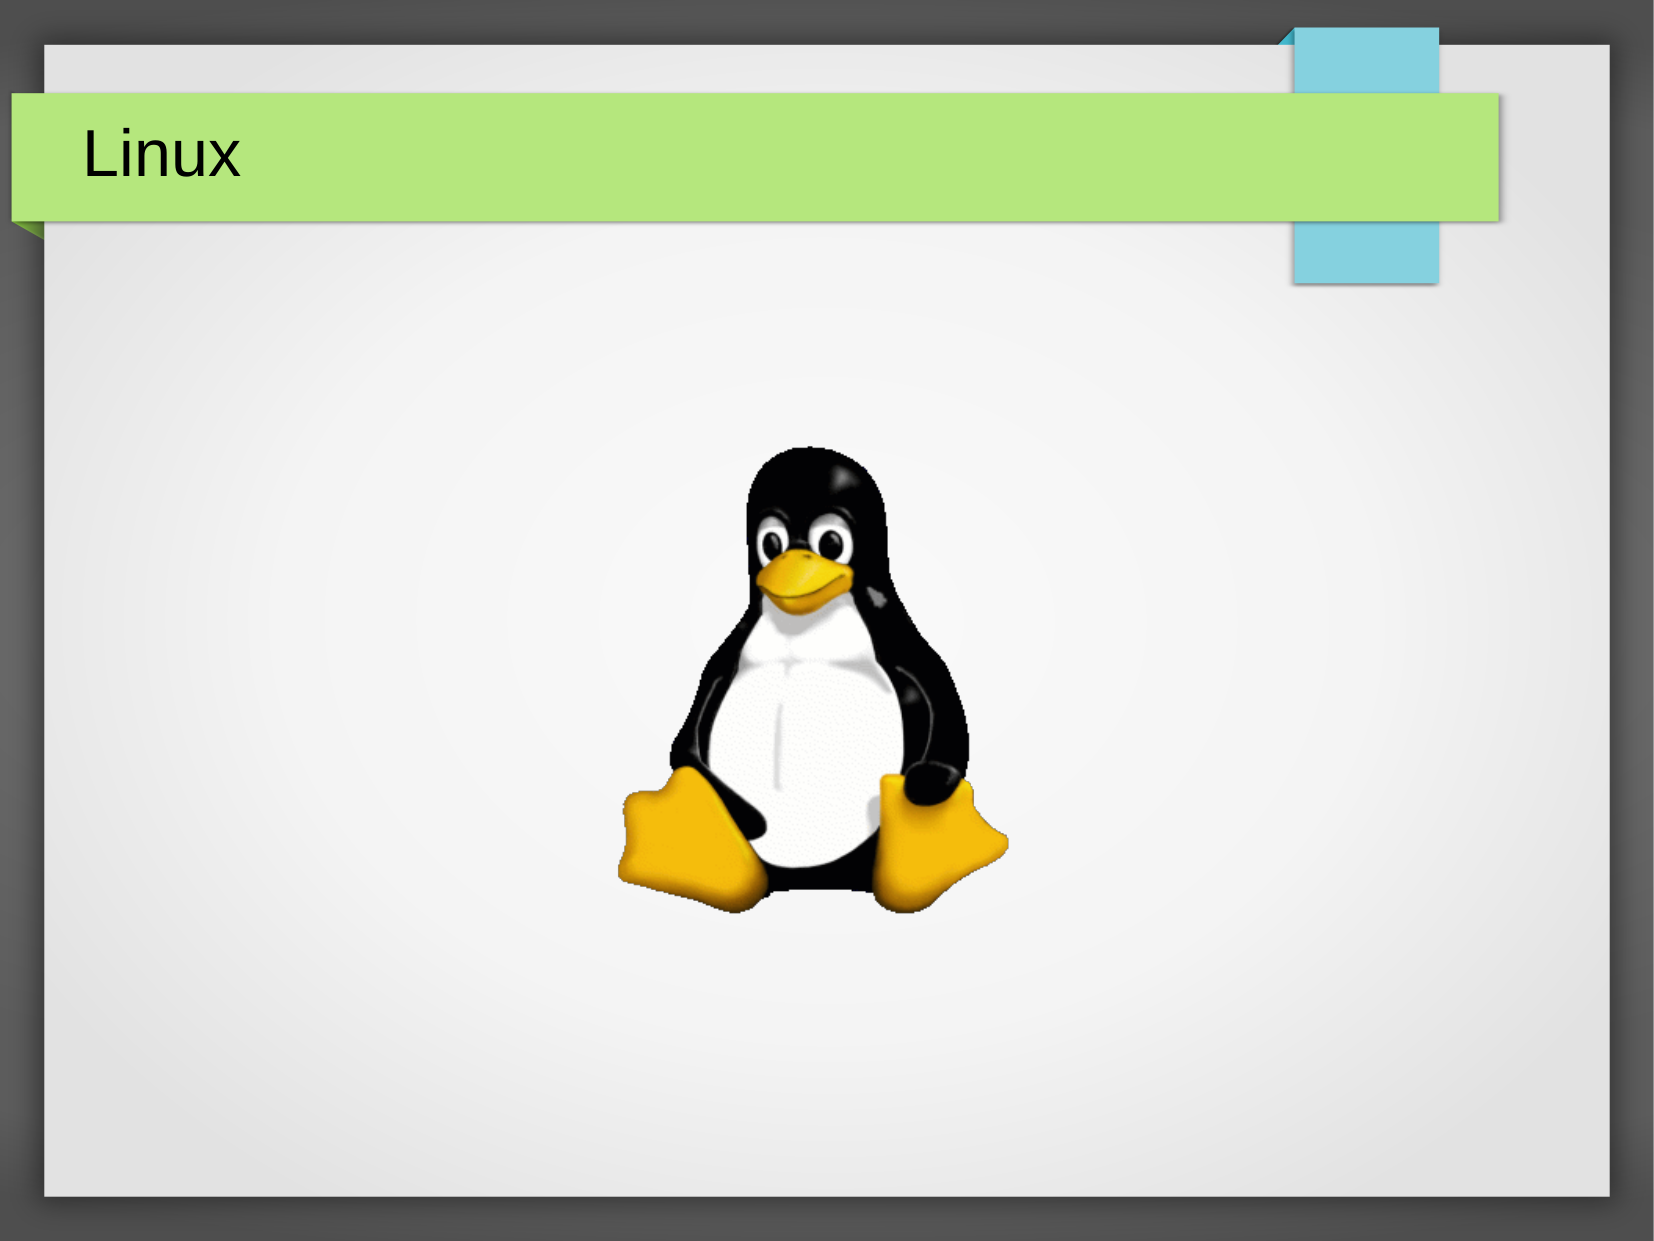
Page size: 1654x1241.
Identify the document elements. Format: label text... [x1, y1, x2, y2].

picture [0, 0, 1654, 1241]
title Linux [82, 94, 1264, 213]
